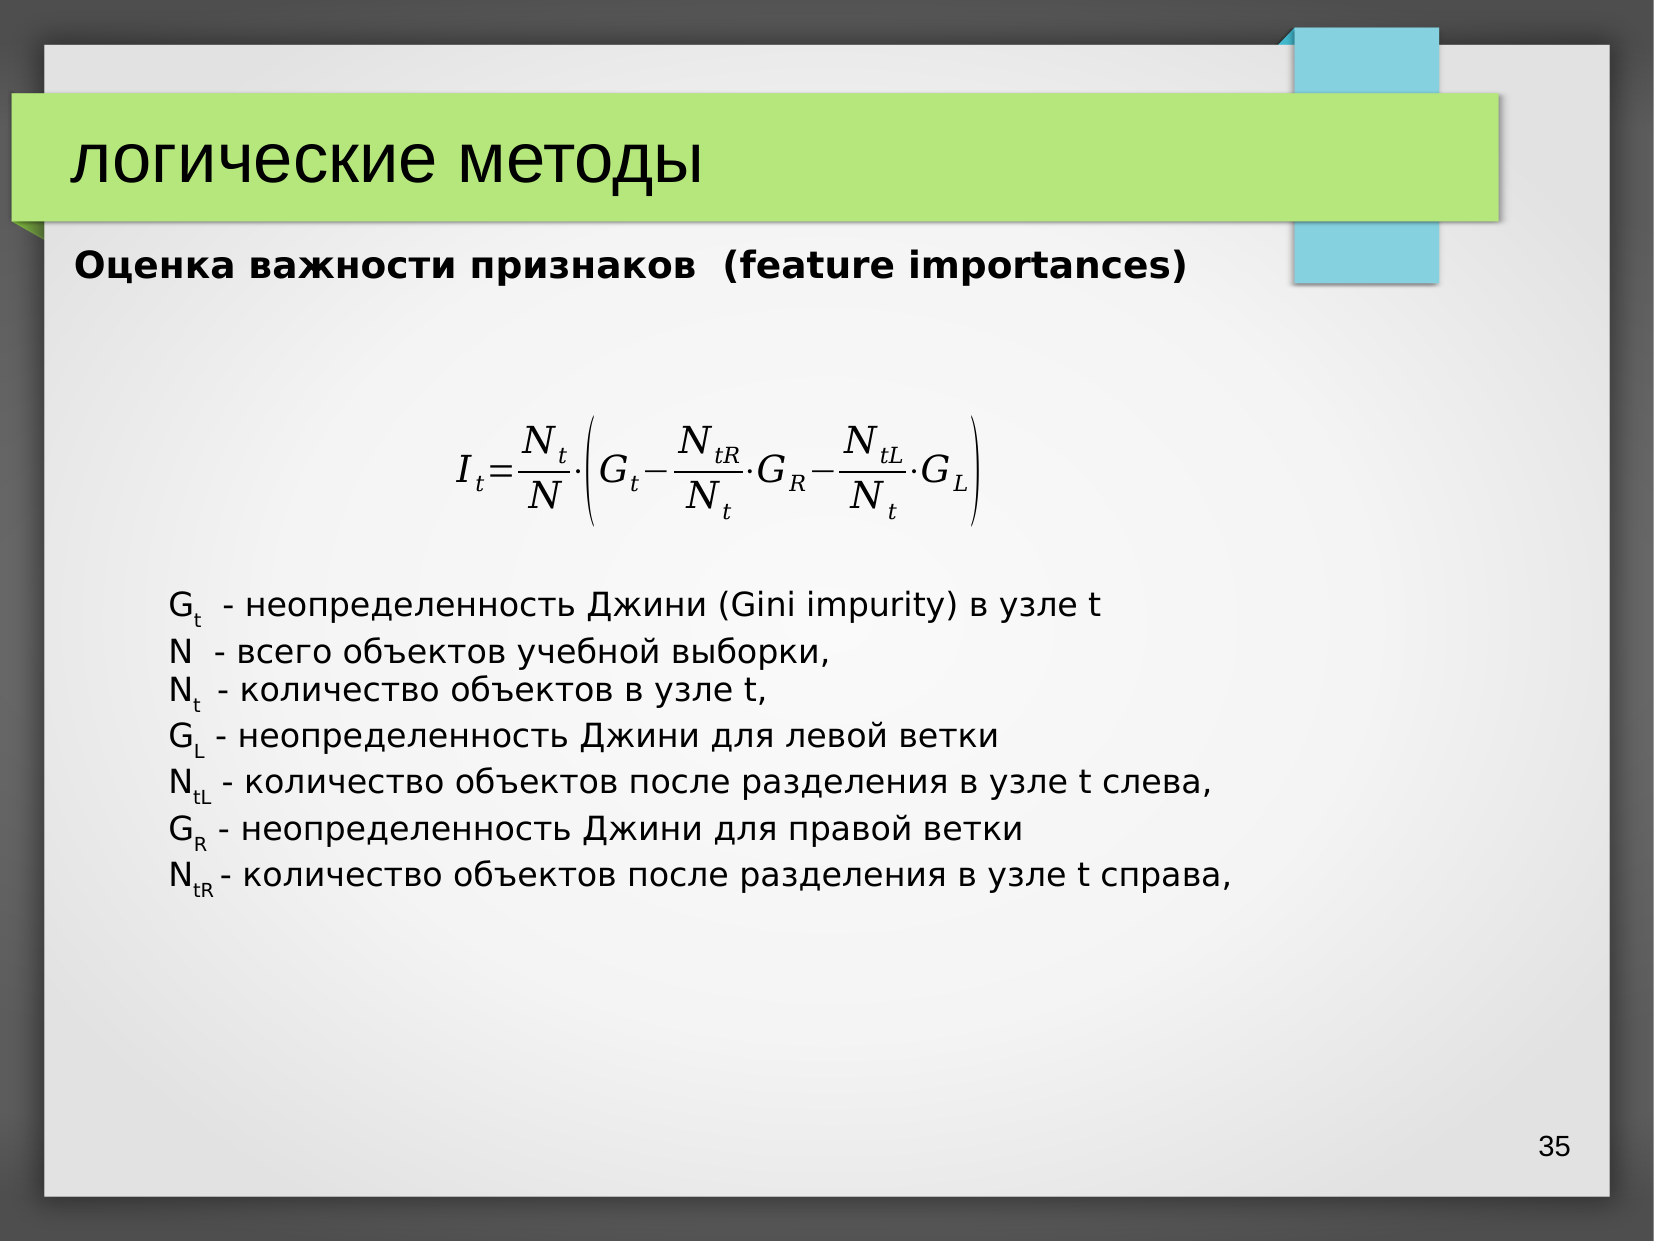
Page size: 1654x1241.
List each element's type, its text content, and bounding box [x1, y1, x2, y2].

title логические методы [70, 118, 1205, 199]
text_box Gt - неопределенность Джини (Gini impurity) в узле t N - всего объектов учебной выборки, Nt - количество объектов в узле t, GL - неопределенность Джини для левой ветки NtL - количество объектов после разделения в узле t слева, GR - неопределенность Джини для правой ветки NtR - количество объектов после разделения в узле t справа, [153, 578, 1356, 910]
chart [448, 413, 989, 530]
picture [0, 0, 1654, 1241]
text_box Оценка важности признаков (feature importances) [59, 236, 1288, 296]
